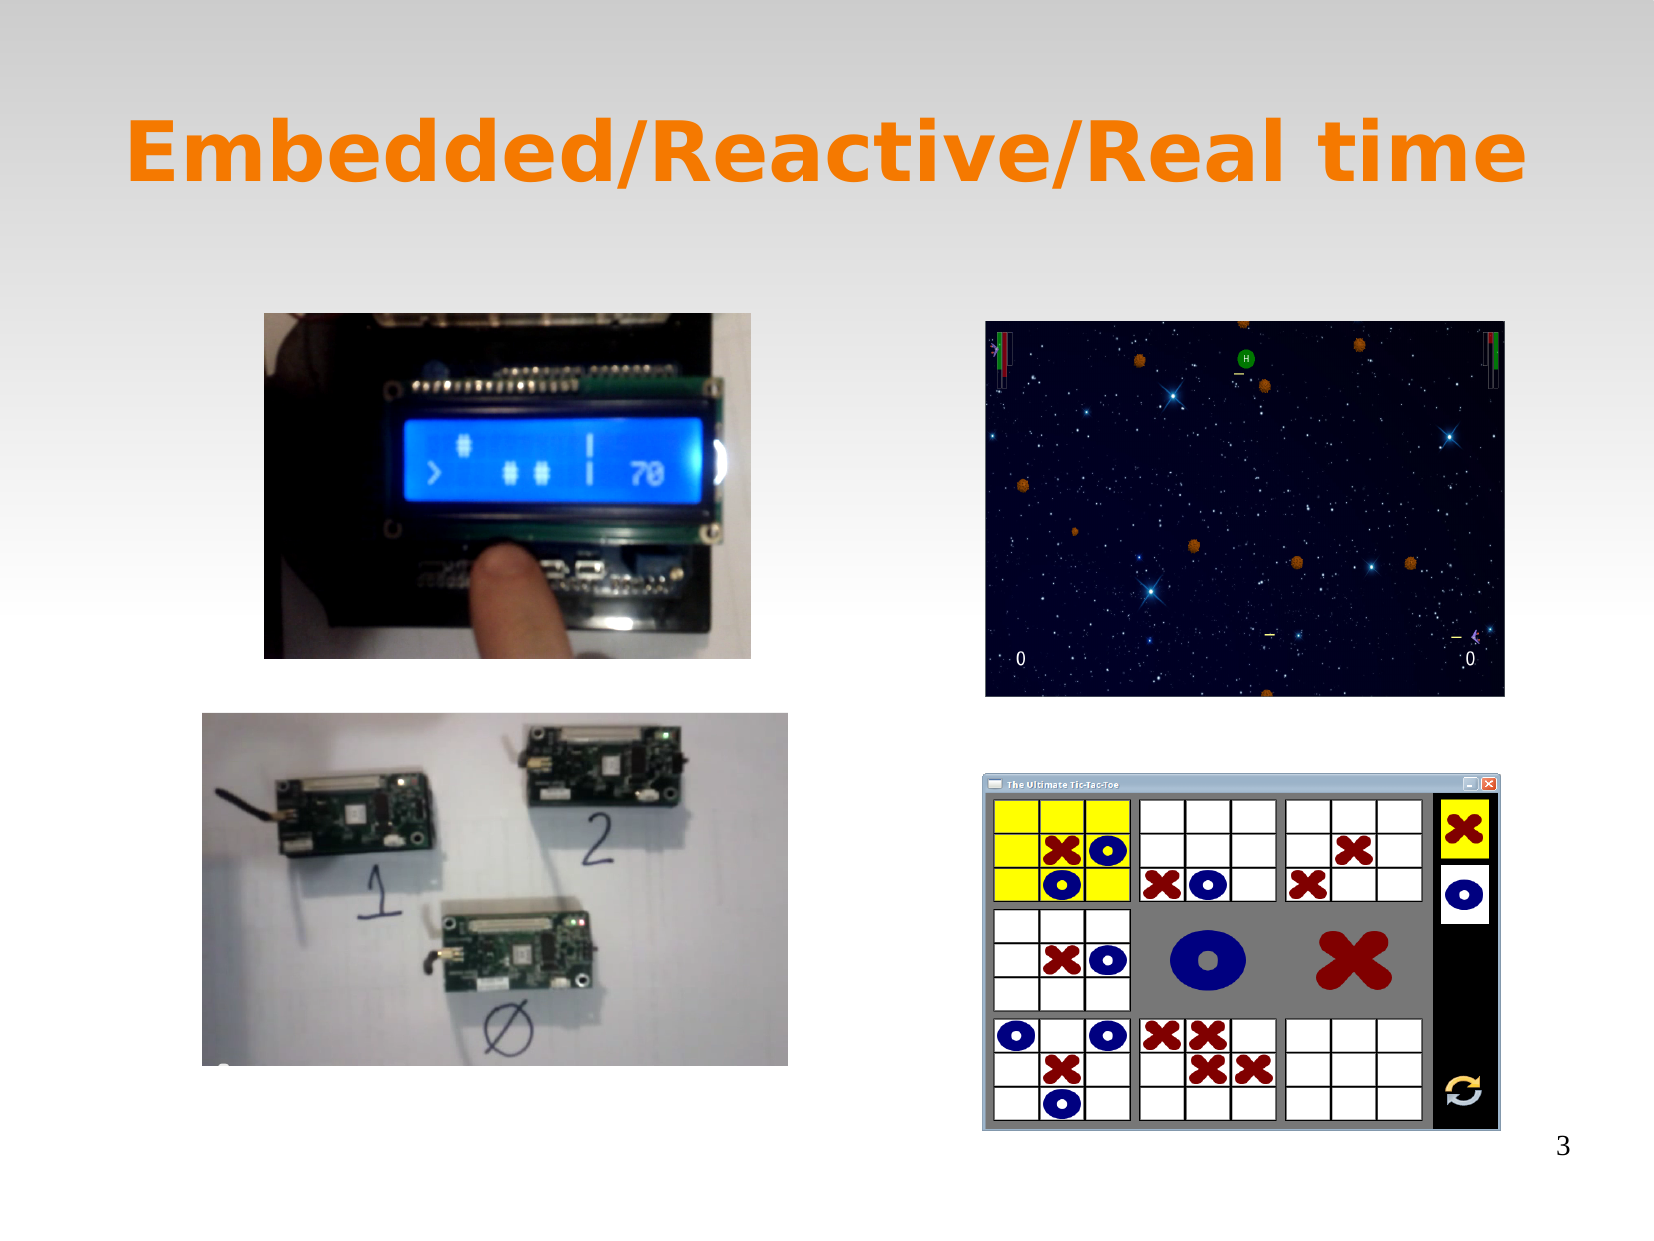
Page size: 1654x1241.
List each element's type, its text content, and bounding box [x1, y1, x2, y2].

title Embedded/Reactive/Real time [82, 49, 1571, 257]
picture [264, 313, 751, 660]
picture [202, 712, 788, 1066]
picture [982, 773, 1501, 1131]
picture [985, 321, 1505, 697]
